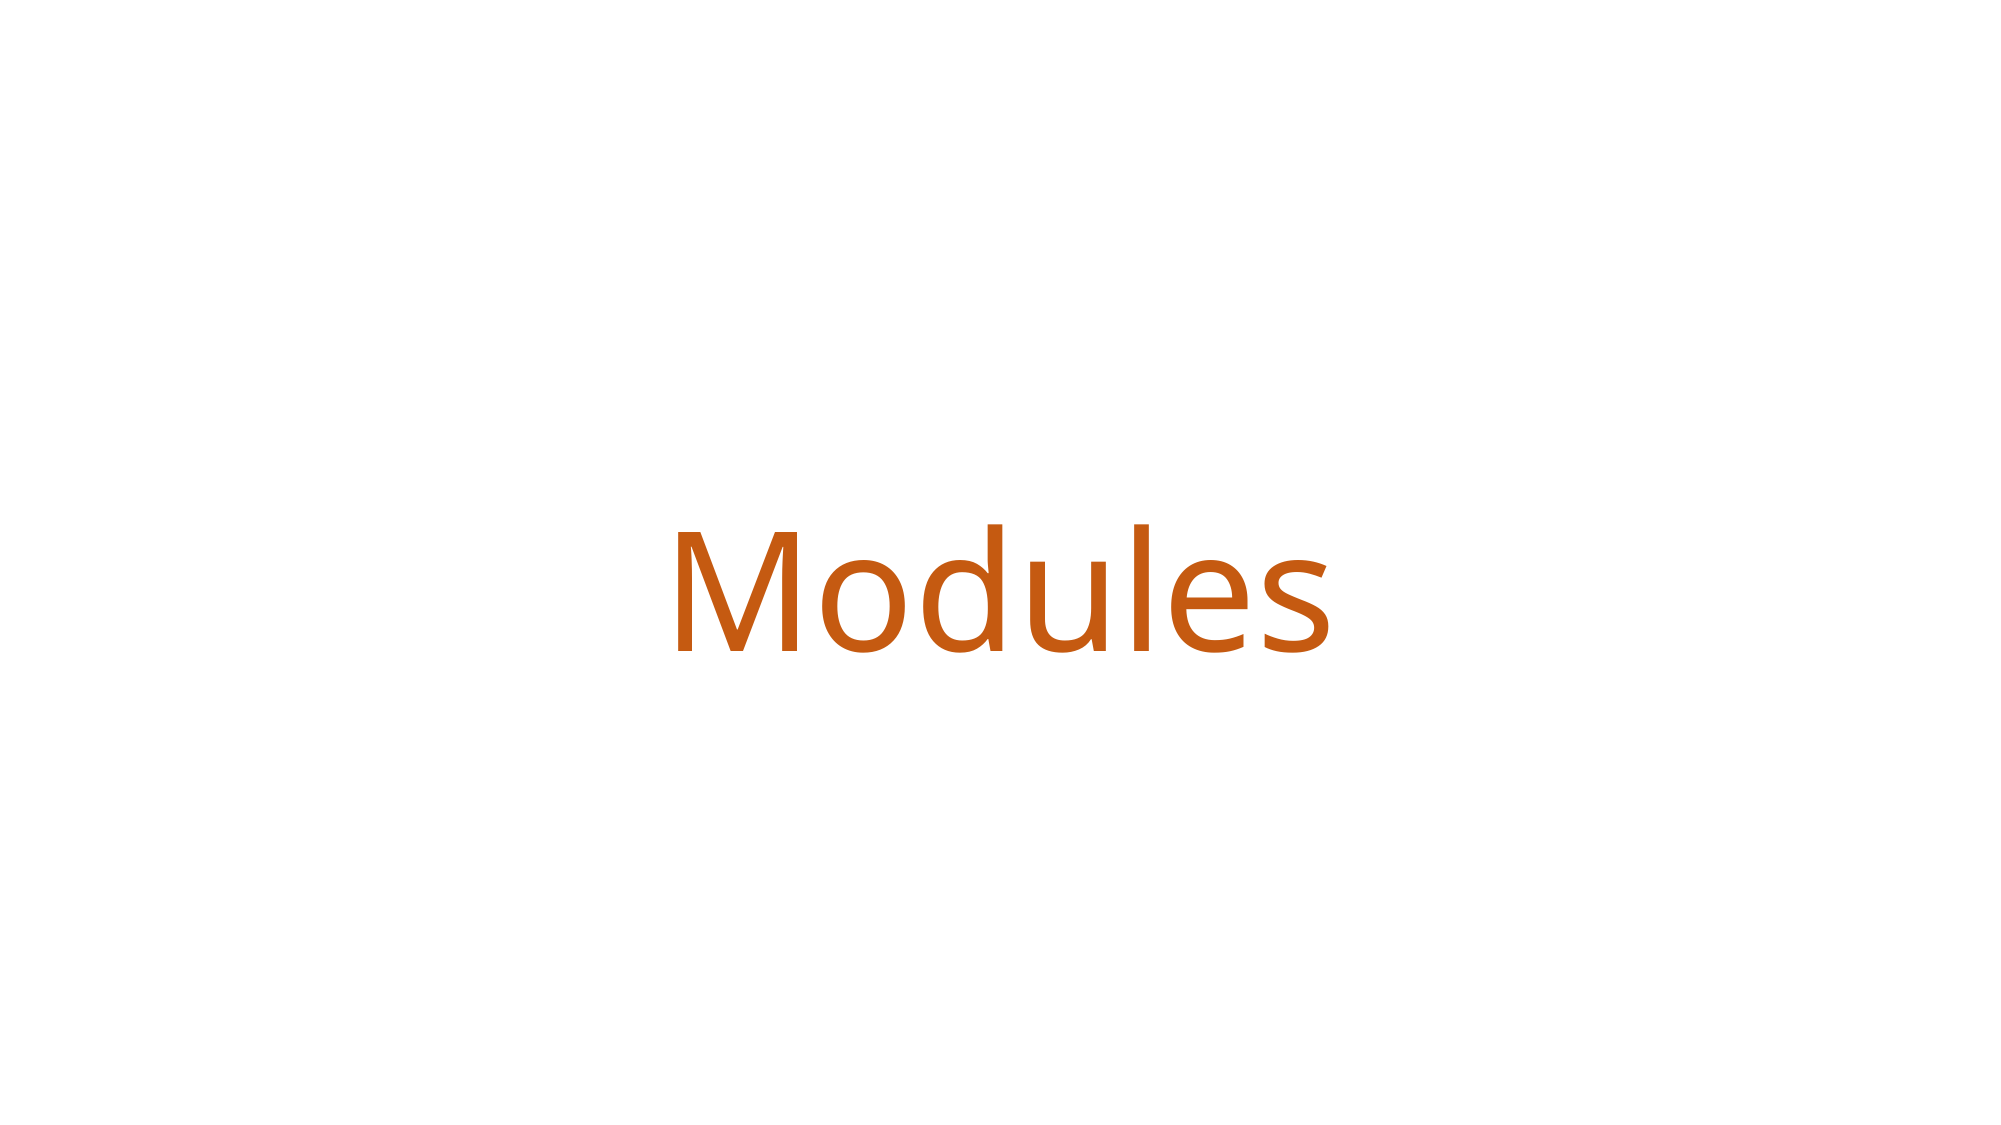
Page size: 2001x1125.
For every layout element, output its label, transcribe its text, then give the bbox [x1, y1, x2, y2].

list Modules [137, 299, 1863, 1014]
